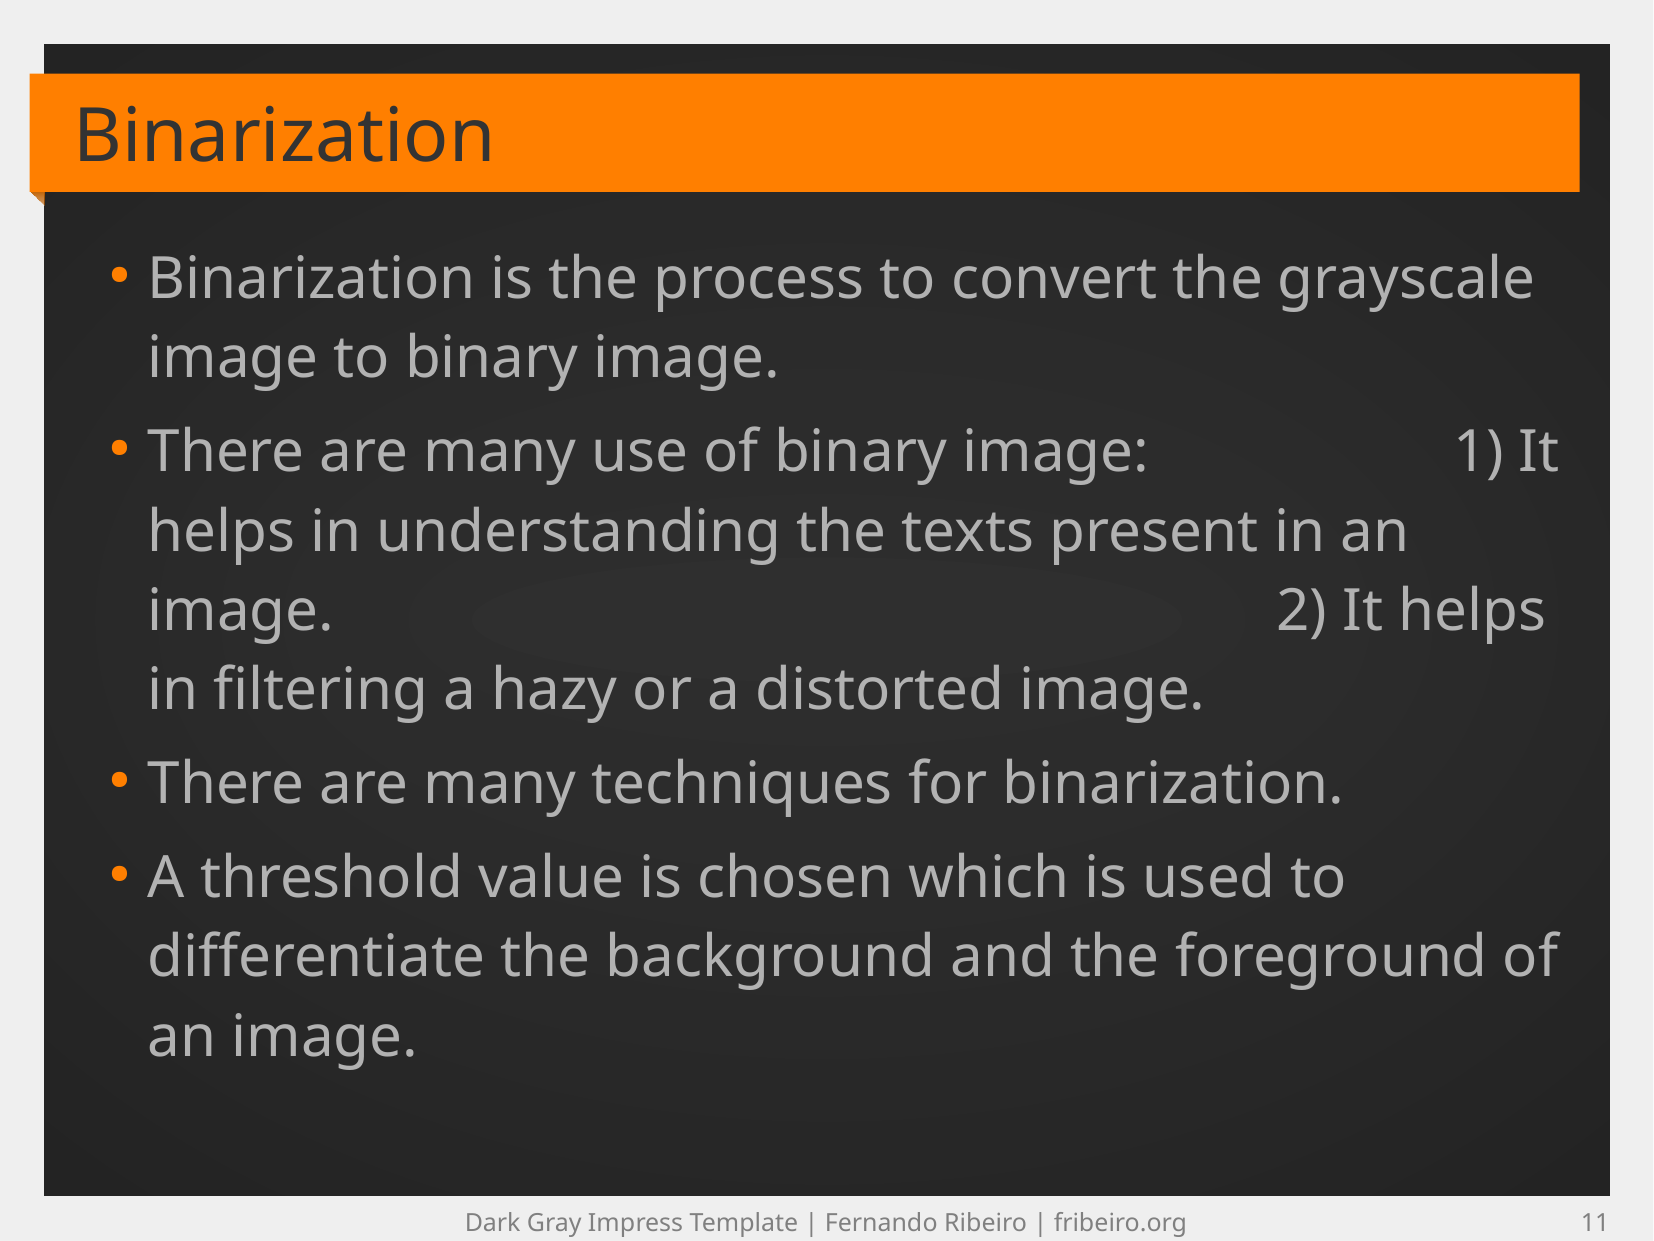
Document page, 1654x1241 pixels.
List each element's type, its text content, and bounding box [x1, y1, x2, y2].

list Binarization is the process to convert the grayscale image to binary image. There are many use of binary image: 1) It helps in understanding the texts present in an image. 2) It helps in filtering a hazy or a distorted image. There are many techniques for binarization. A threshold value is chosen which is used to differentiate the background and the foreground of an image. [79, 236, 1586, 1167]
title Binarization [73, 73, 1565, 192]
